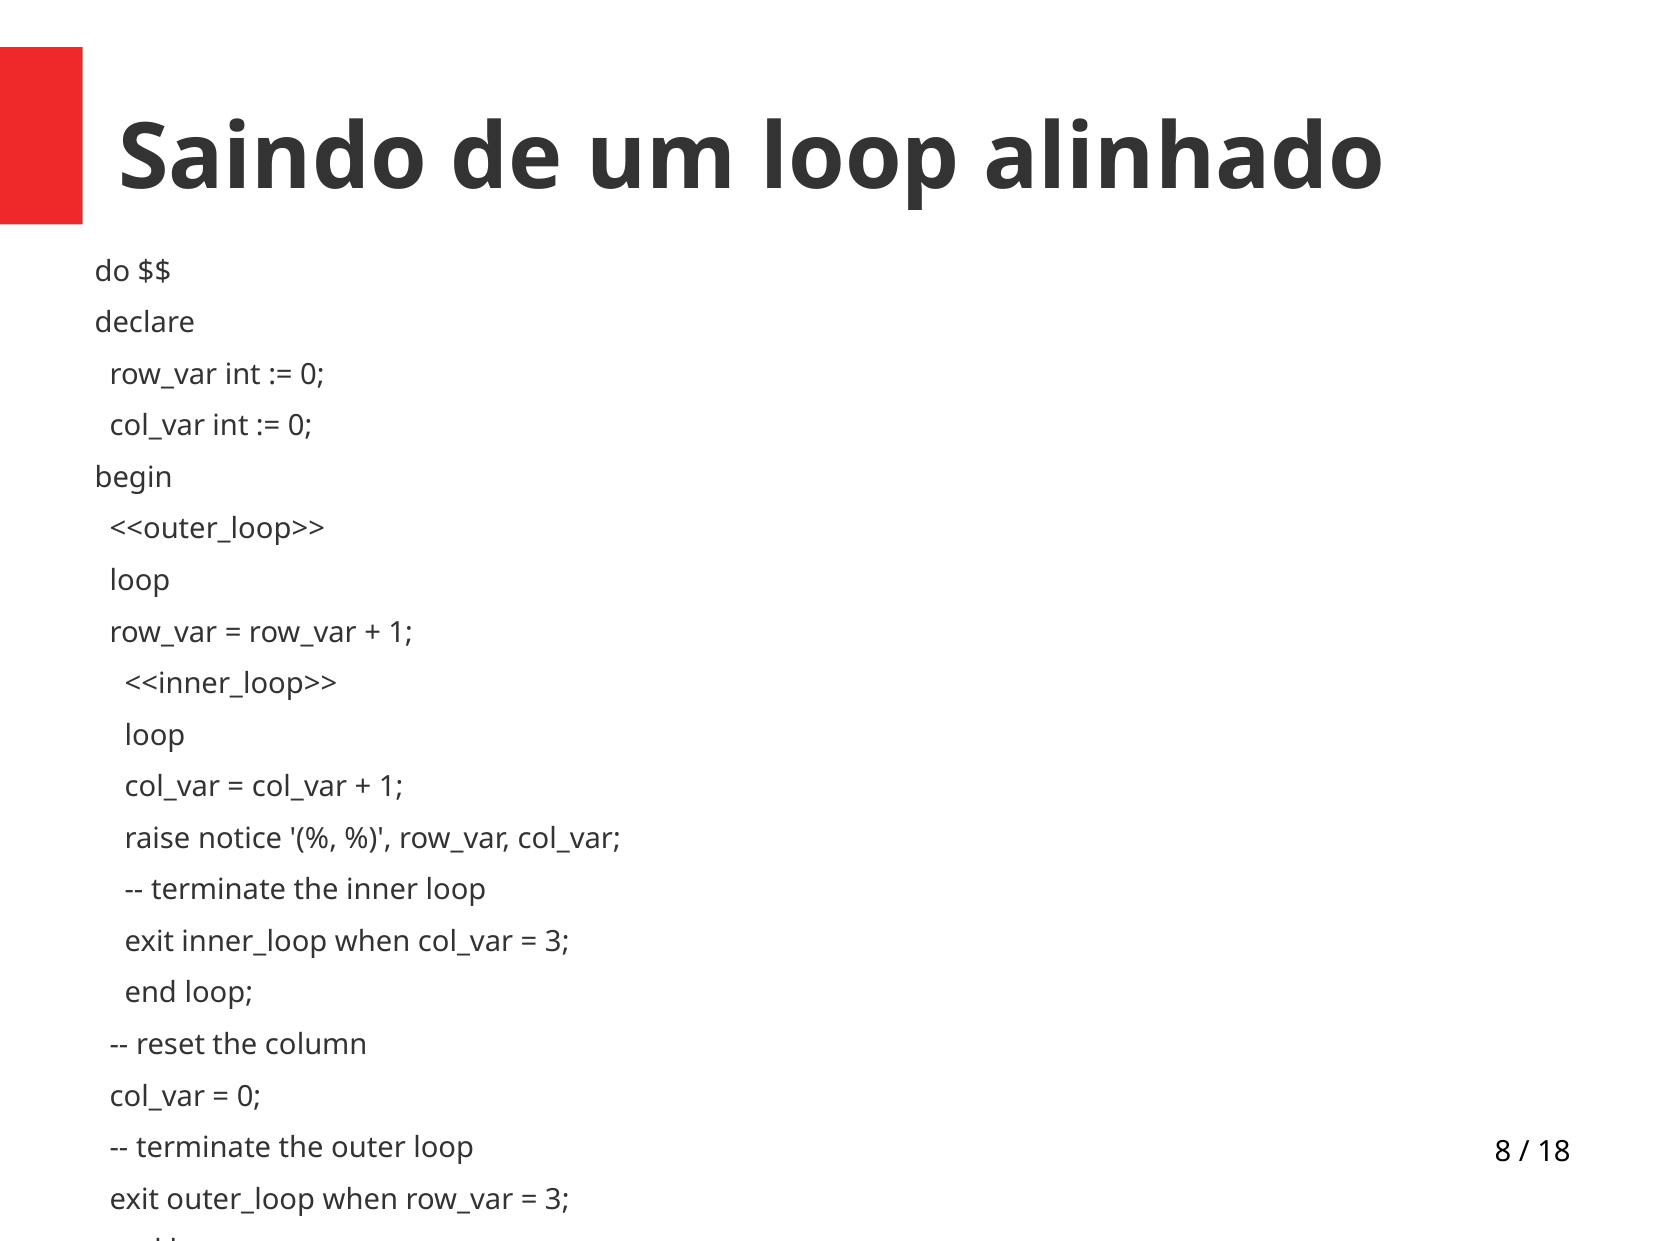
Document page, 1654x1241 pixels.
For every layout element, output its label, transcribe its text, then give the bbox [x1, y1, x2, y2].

list do $$ declare row_var int := 0; col_var int := 0; begin <<outer_loop>> loop row_var = row_var + 1; <<inner_loop>> loop col_var = col_var + 1; raise notice '(%, %)', row_var, col_var; -- terminate the inner loop exit inner_loop when col_var = 3; end loop; -- reset the column col_var = 0; -- terminate the outer loop exit outer_loop when row_var = 3; end loop; end $$; [94, 249, 1512, 970]
title Saindo de um loop alinhado [118, 49, 1571, 257]
